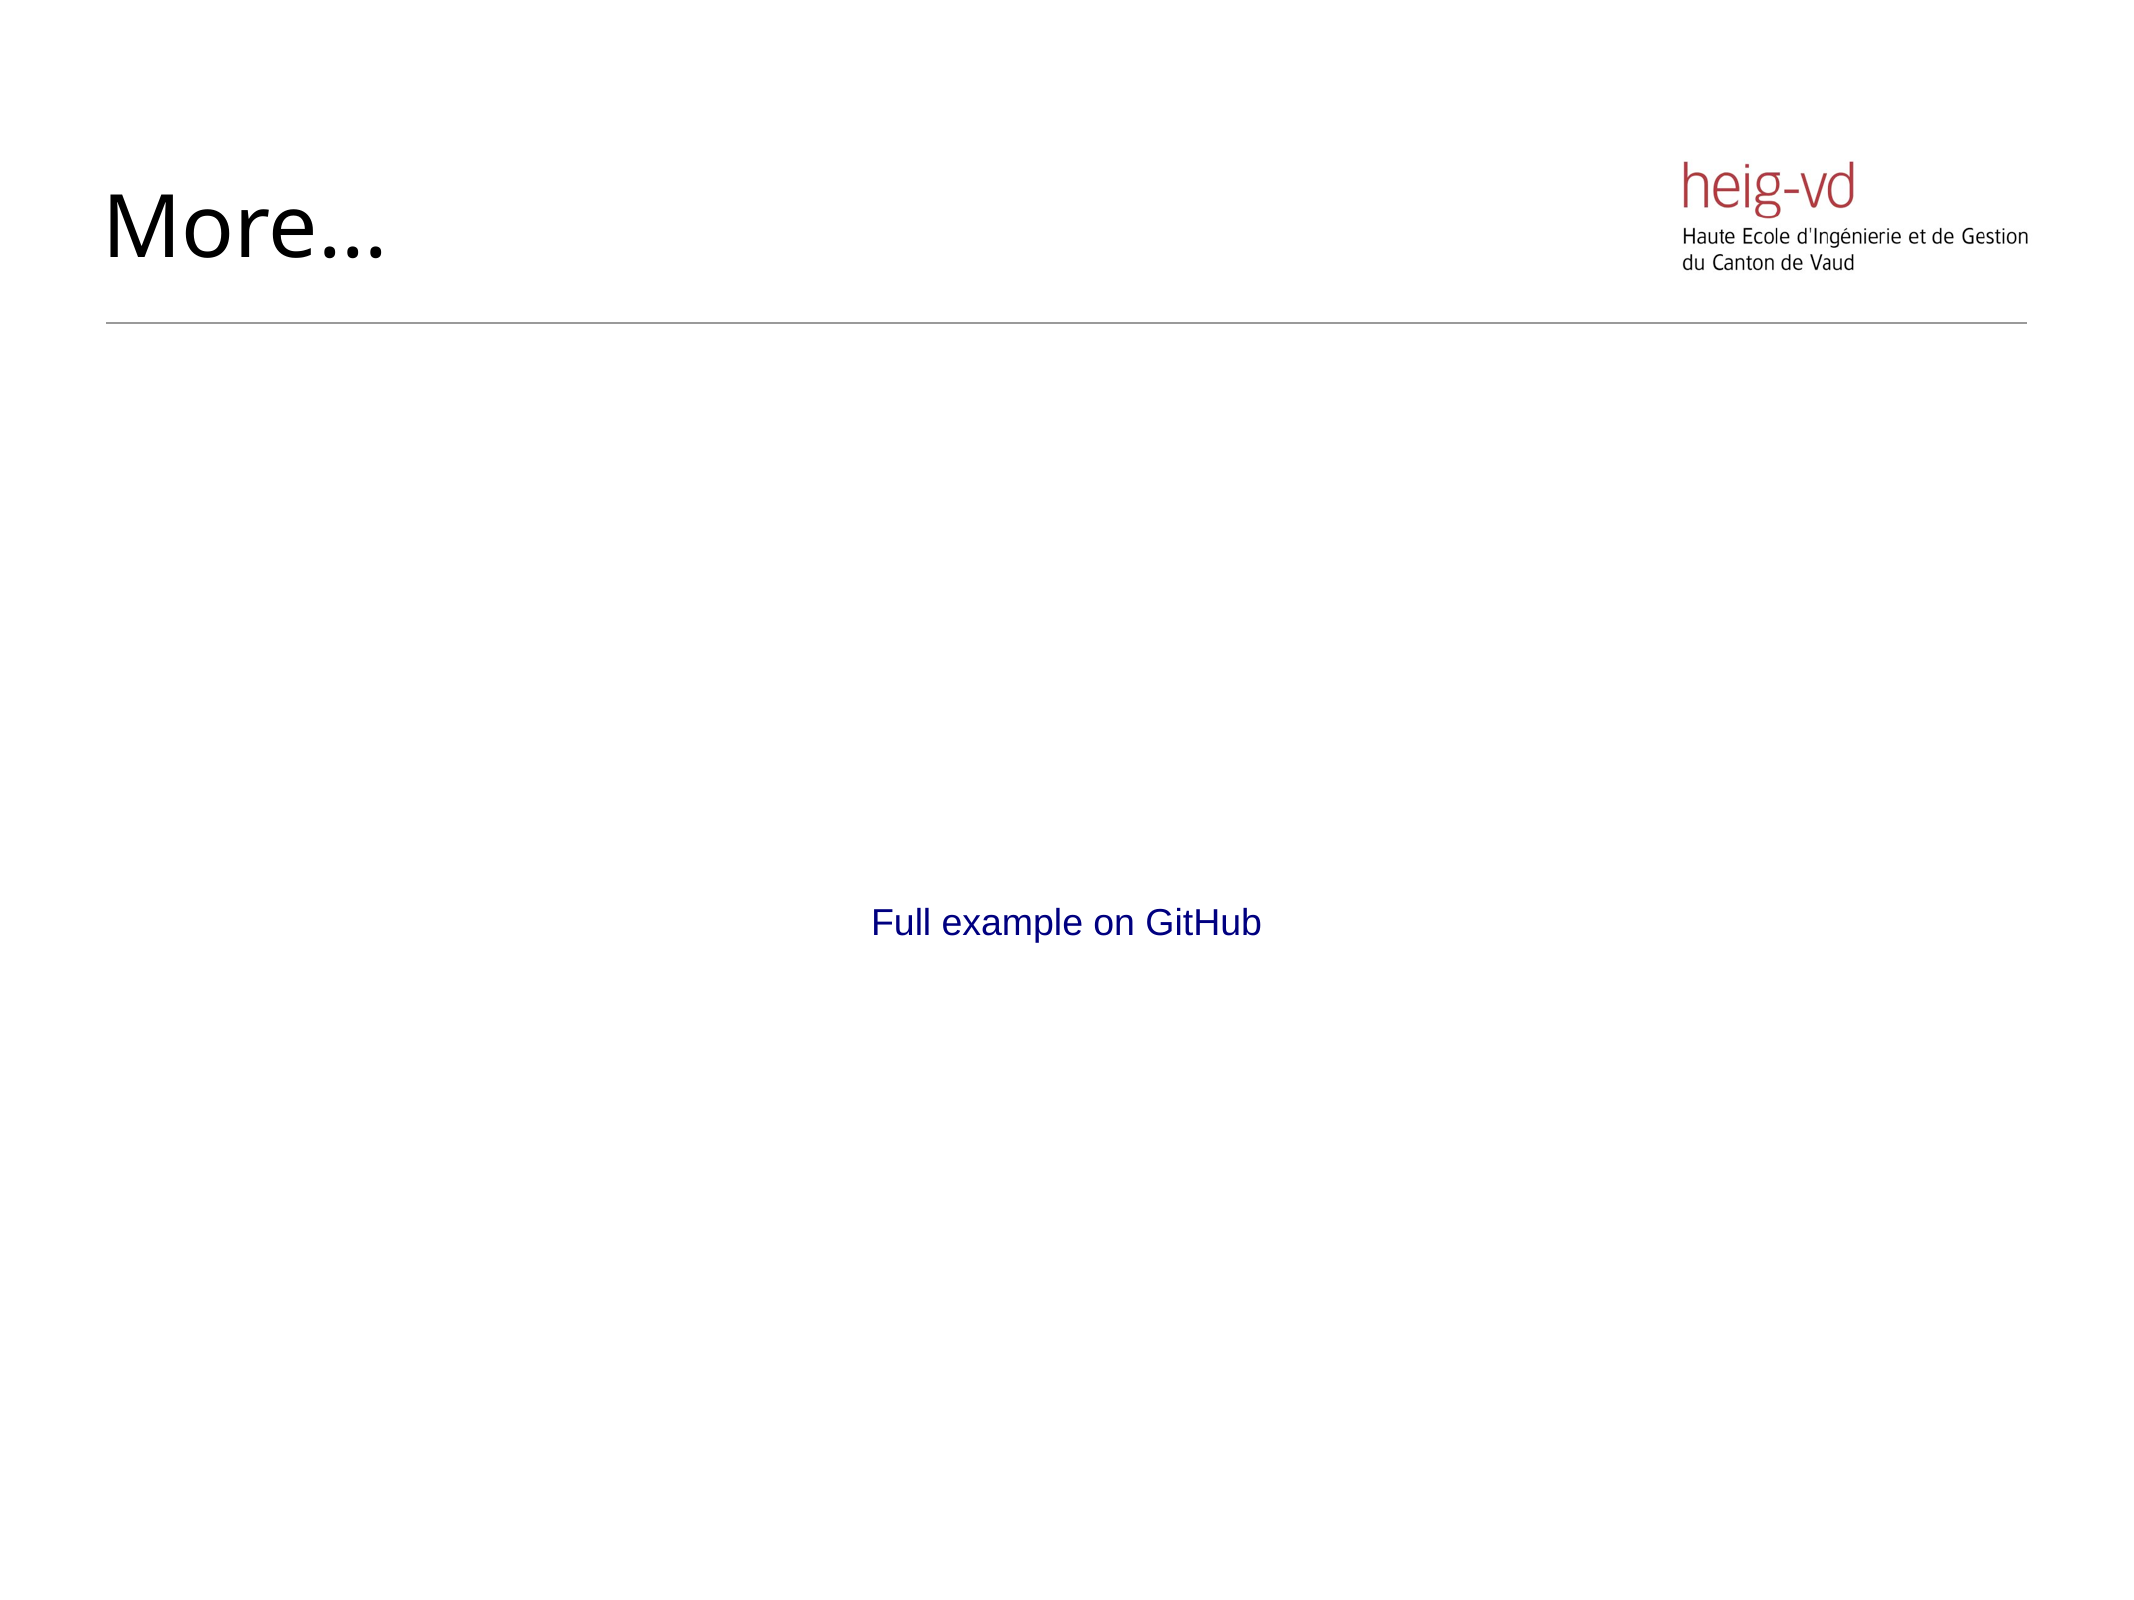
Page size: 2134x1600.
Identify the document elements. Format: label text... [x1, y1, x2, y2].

title More... [93, 54, 2040, 284]
text_box Full example on GitHub [862, 889, 1271, 952]
